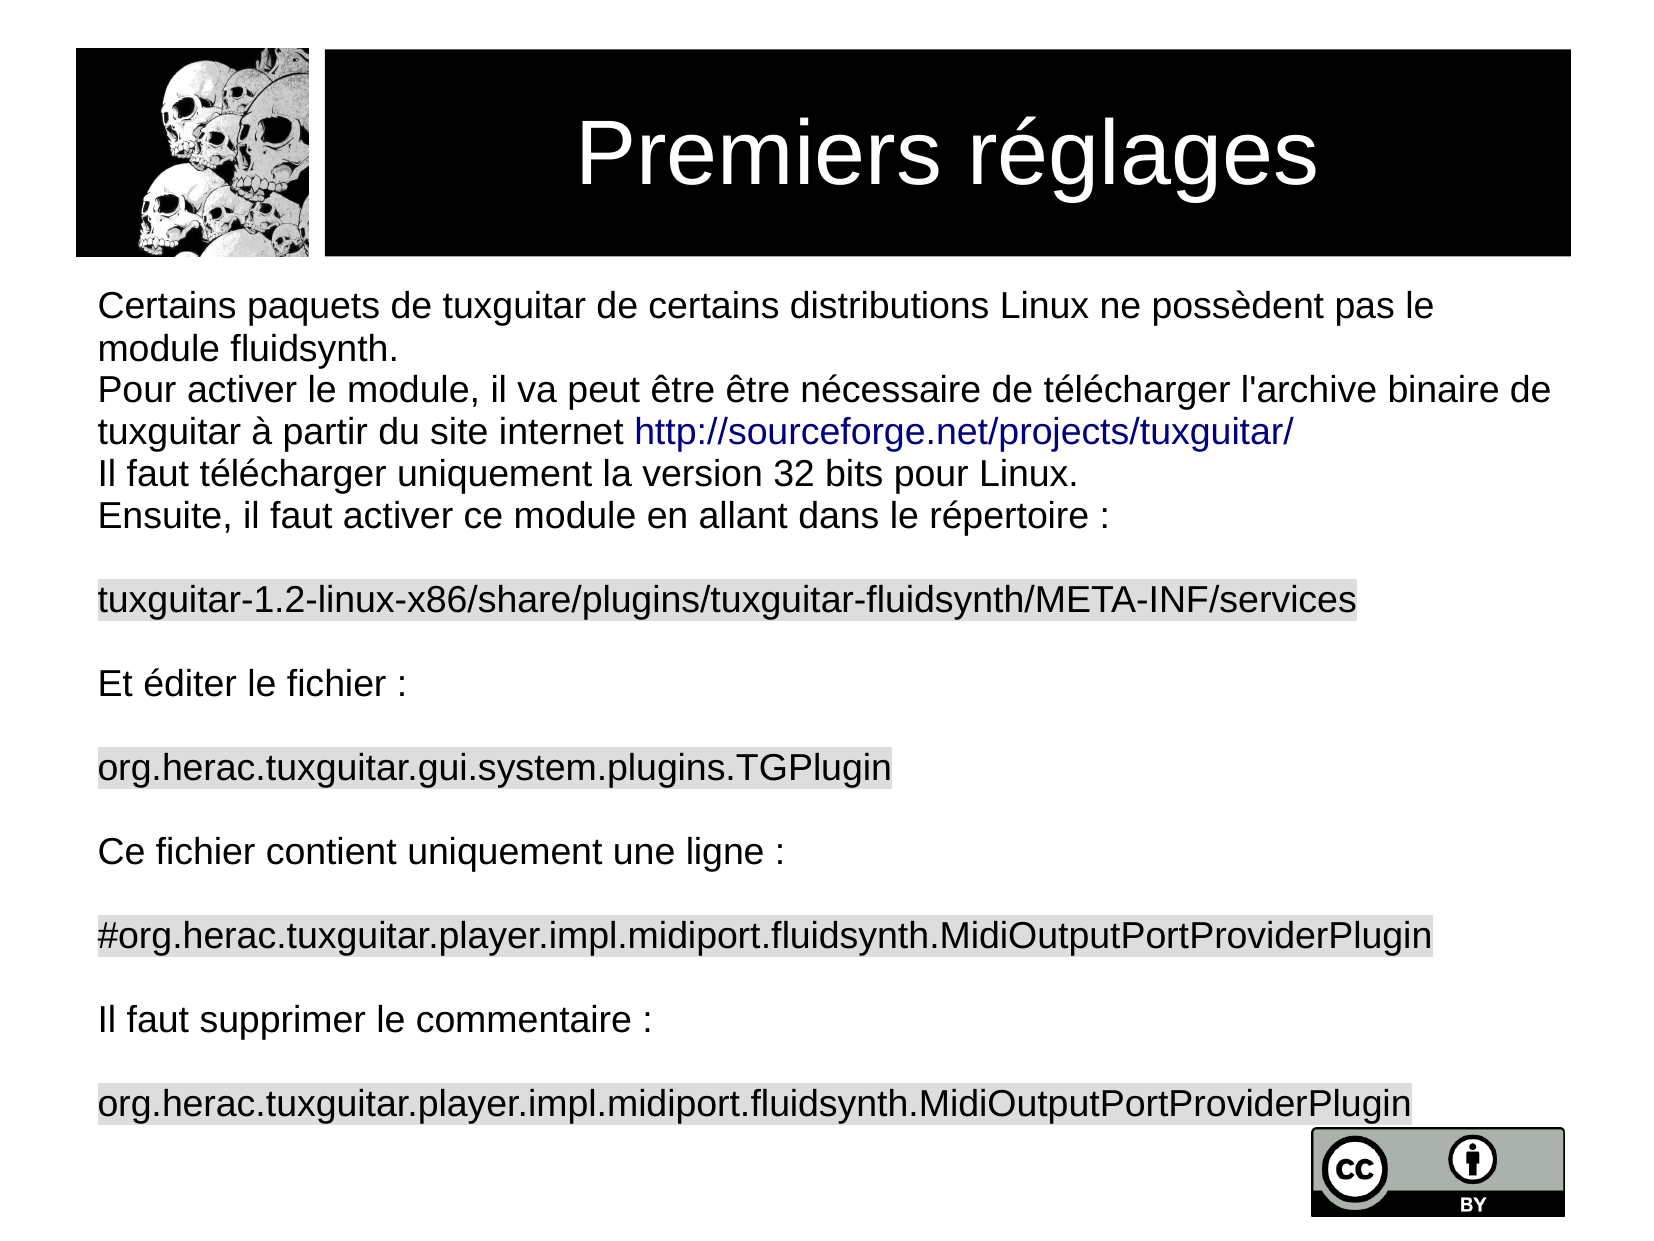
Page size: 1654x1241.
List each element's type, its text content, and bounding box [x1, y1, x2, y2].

picture [76, 48, 309, 257]
title Premiers réglages [324, 49, 1571, 257]
picture [1311, 1133, 1565, 1217]
text_box Certains paquets de tuxguitar de certains distributions Linux ne possèdent pas le module fluidsynth. Pour activer le module, il va peut être être nécessaire de télécharger l'archive binaire de tuxguitar à partir du site internet http://sourceforge.net/projects/tuxguitar/ Il faut télécharger uniquement la version 32 bits pour Linux. Ensuite, il faut activer ce module en allant dans le répertoire : tuxguitar-1.2-linux-x86/share/plugins/tuxguitar-fluidsynth/META-INF/services Et éditer le fichier : org.herac.tuxguitar.gui.system.plugins.TGPlugin Ce fichier contient uniquement une ligne : #org.herac.tuxguitar.player.impl.midiport.fluidsynth.MidiOutputPortProviderPlugin Il faut supprimer le commentaire : org.herac.tuxguitar.player.impl.midiport.fluidsynth.MidiOutputPortProviderPlugin [82, 277, 1571, 1133]
